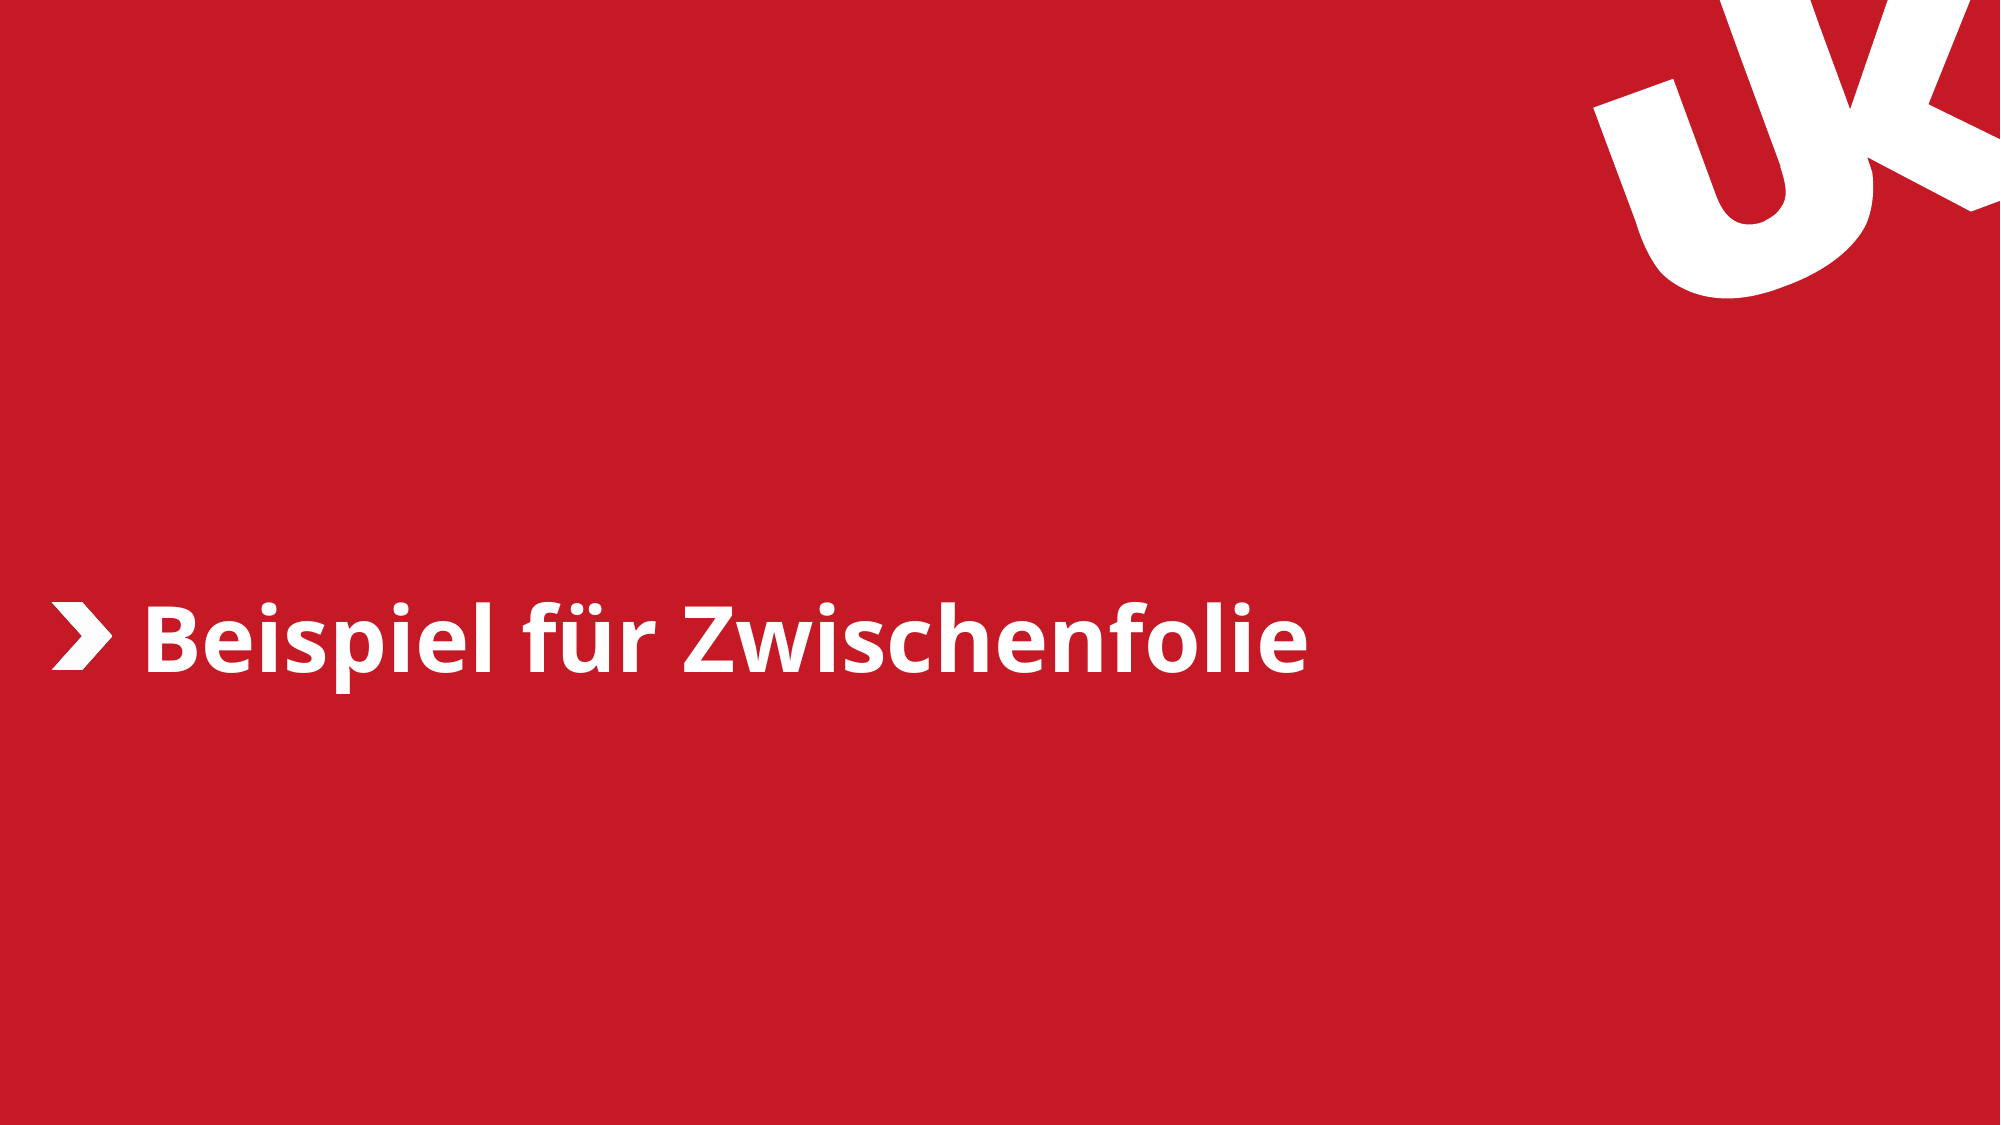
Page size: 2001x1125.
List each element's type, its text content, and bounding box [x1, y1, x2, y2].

title Beispiel für Zwischenfolie [125, 586, 1918, 804]
